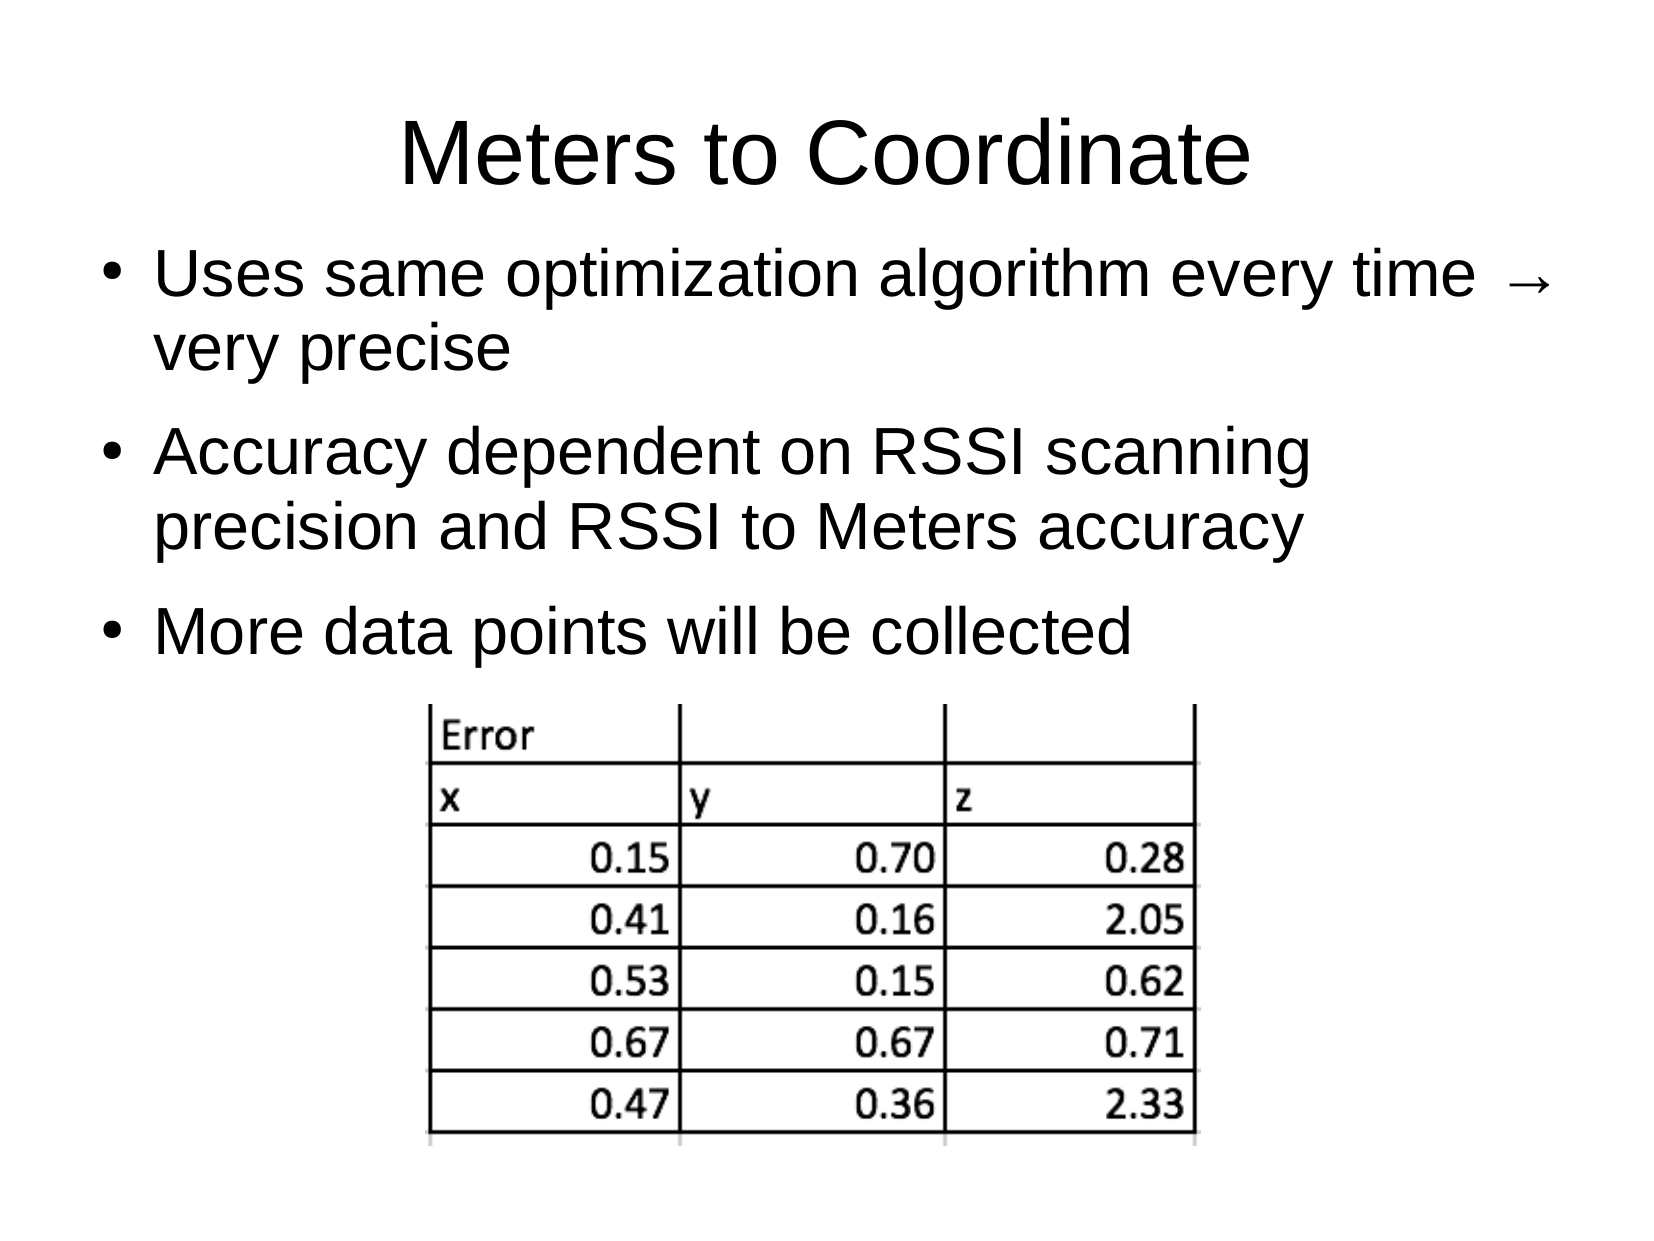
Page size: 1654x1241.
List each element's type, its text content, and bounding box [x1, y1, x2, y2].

title Meters to Coordinate [82, 49, 1571, 235]
list Uses same optimization algorithm every time → very precise Accuracy dependent on RSSI scanning precision and RSSI to Meters accuracy More data points will be collected [82, 235, 1571, 721]
picture [425, 704, 1201, 1146]
